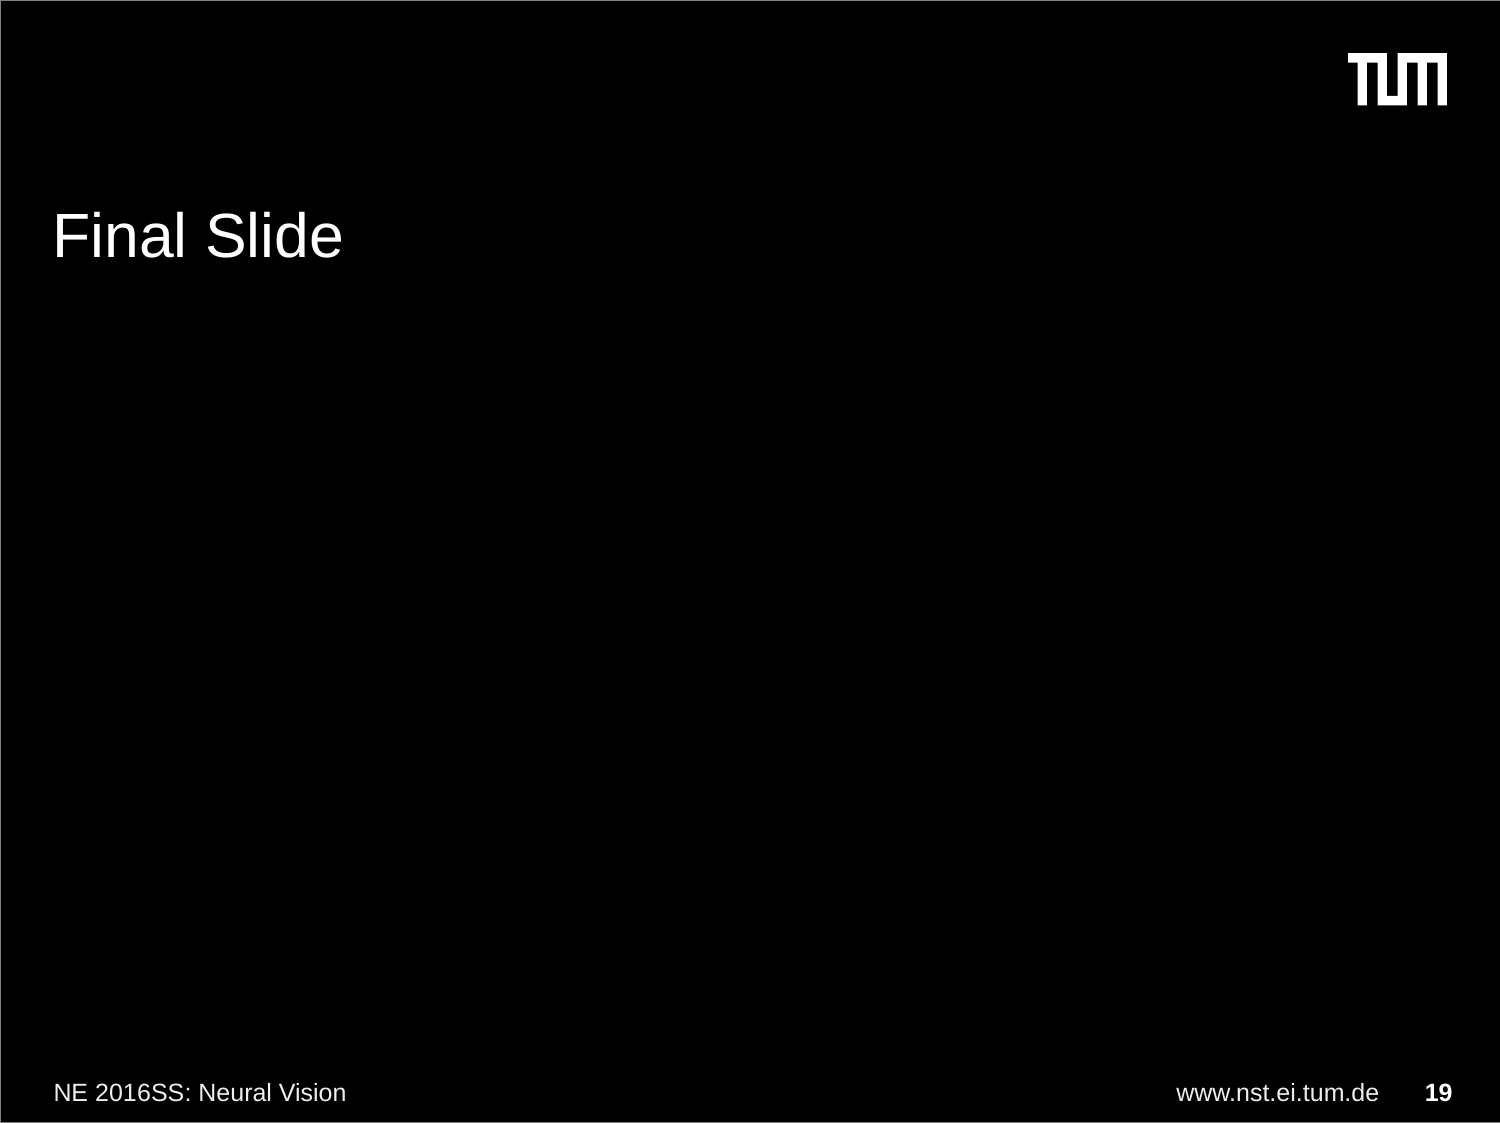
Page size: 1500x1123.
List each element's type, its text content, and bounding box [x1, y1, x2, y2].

title Final Slide [52, 200, 1453, 355]
